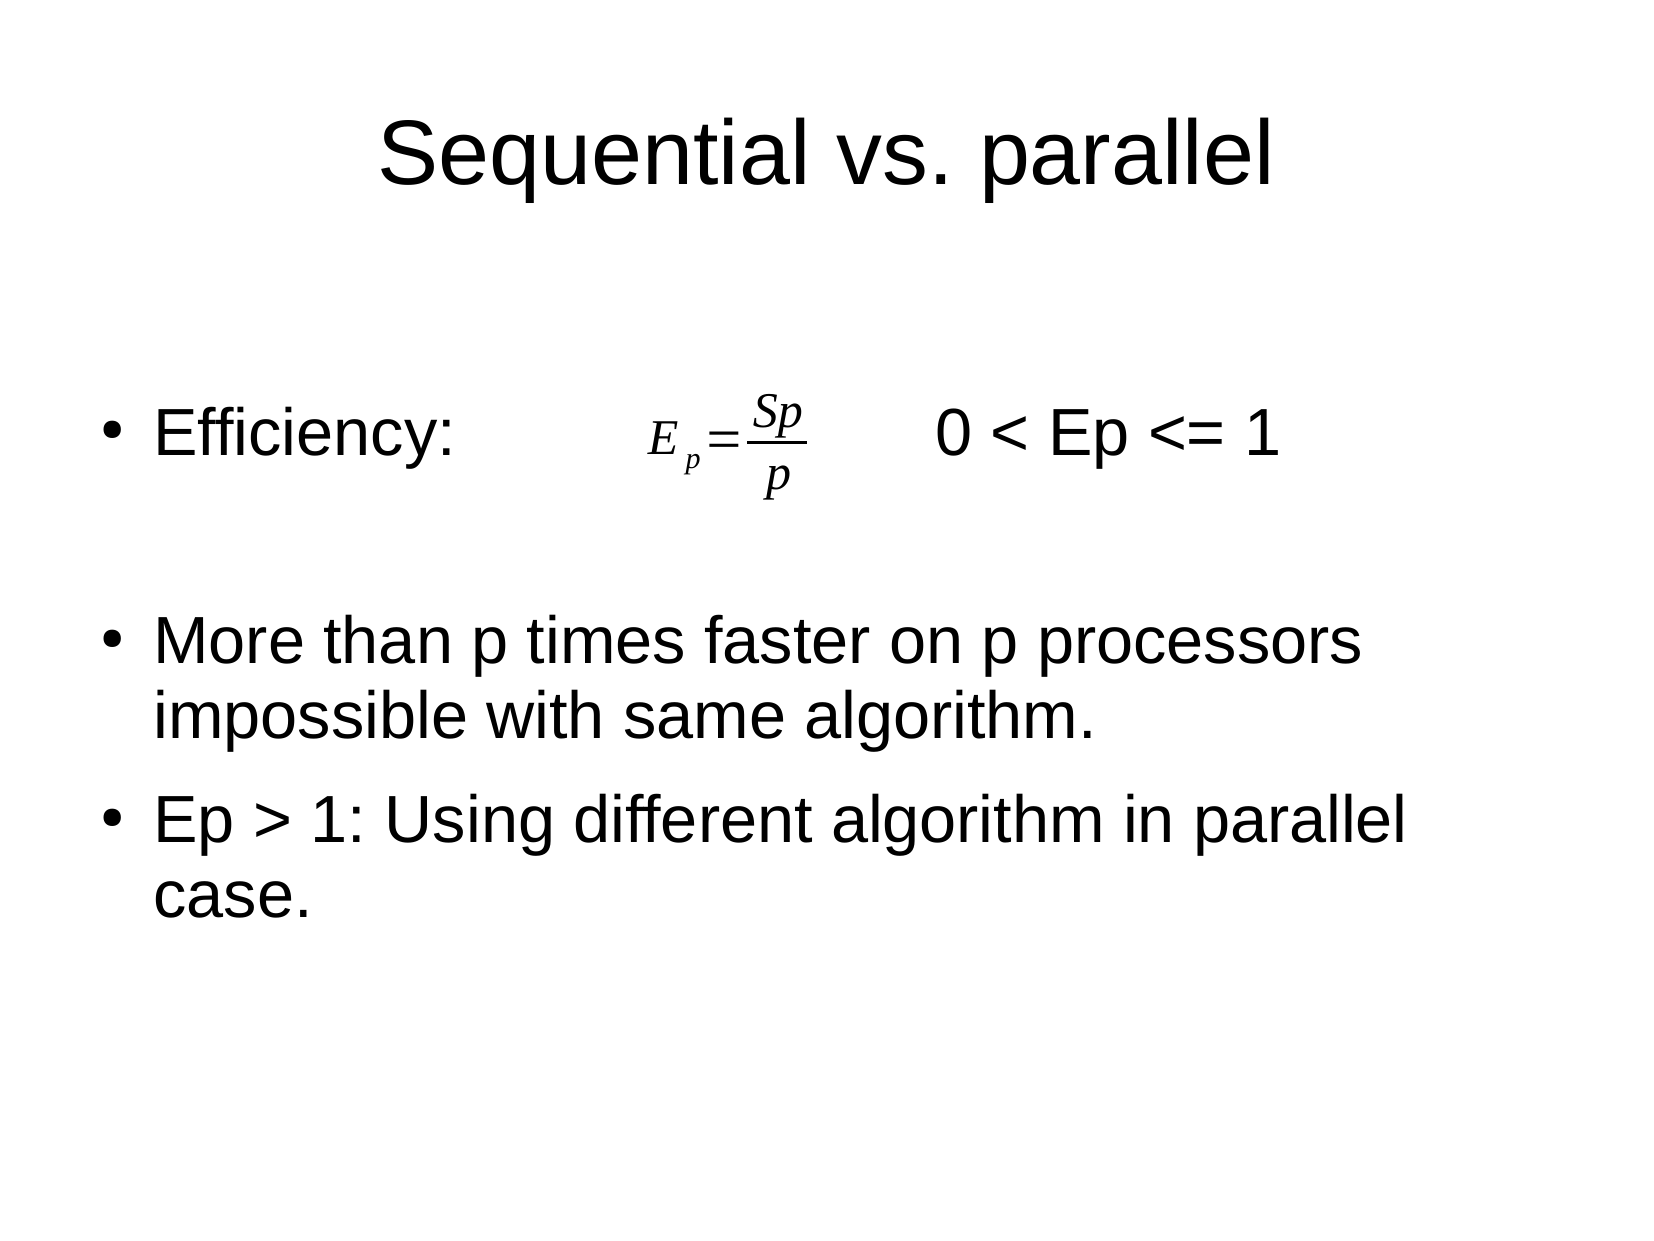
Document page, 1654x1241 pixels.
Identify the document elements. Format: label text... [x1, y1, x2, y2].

chart [631, 382, 821, 502]
title Sequential vs. parallel [82, 56, 1571, 250]
list Efficiency: 0 < Ep <= 1 More than p times faster on p processors impossible with same algorithm. Ep > 1: Using different algorithm in parallel case. [82, 290, 1571, 1094]
